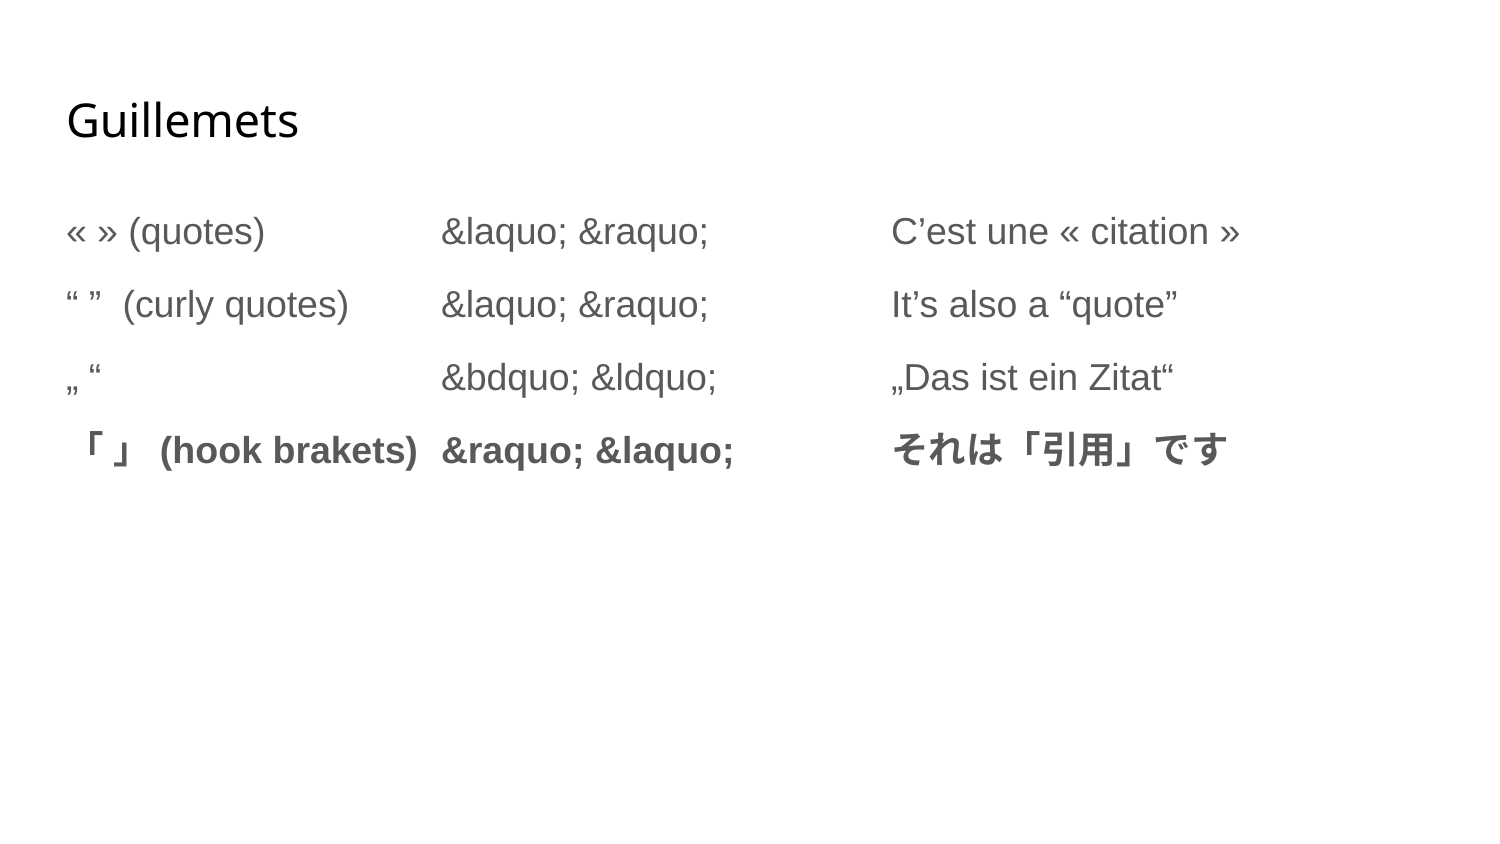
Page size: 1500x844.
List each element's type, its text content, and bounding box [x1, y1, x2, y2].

list « » (quotes) &laquo; &raquo; C’est une « citation » “ ” (curly quotes) &laquo; &raquo; It’s also a “quote” „ “ &bdquo; &ldquo; „Das ist ein Zitat“ 「 」(hook brakets) &raquo; &laquo; それは「引用」です [51, 189, 1449, 750]
title Guillemets [51, 72, 1449, 167]
